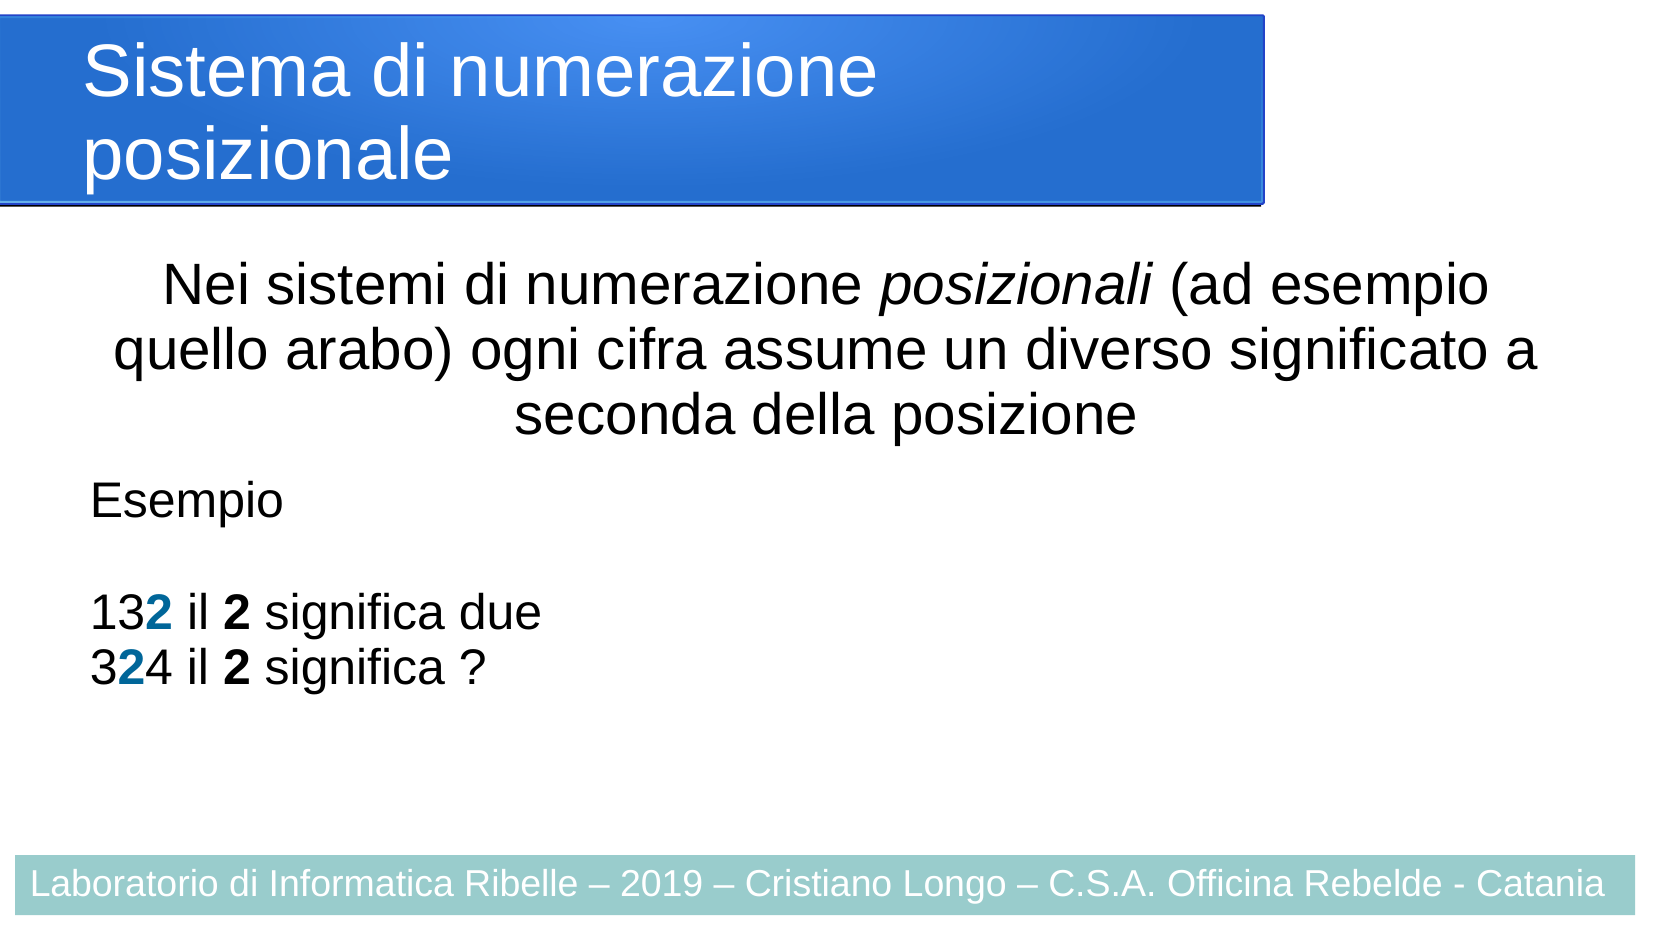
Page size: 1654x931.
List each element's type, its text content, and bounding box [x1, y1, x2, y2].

text_box Laboratorio di Informatica Ribelle – 2019 – Cristiano Longo – C.S.A. Officina Rebelde - Catania [15, 855, 1636, 916]
subtitle Nei sistemi di numerazione posizionali (ad esempio quello arabo) ogni cifra assume un diverso significato a seconda della posizione [82, 233, 1571, 466]
title Sistema di numerazione posizionale [82, 29, 1235, 196]
text_box Esempio 132 il 2 significa due 324 il 2 significa ? [75, 465, 1561, 759]
